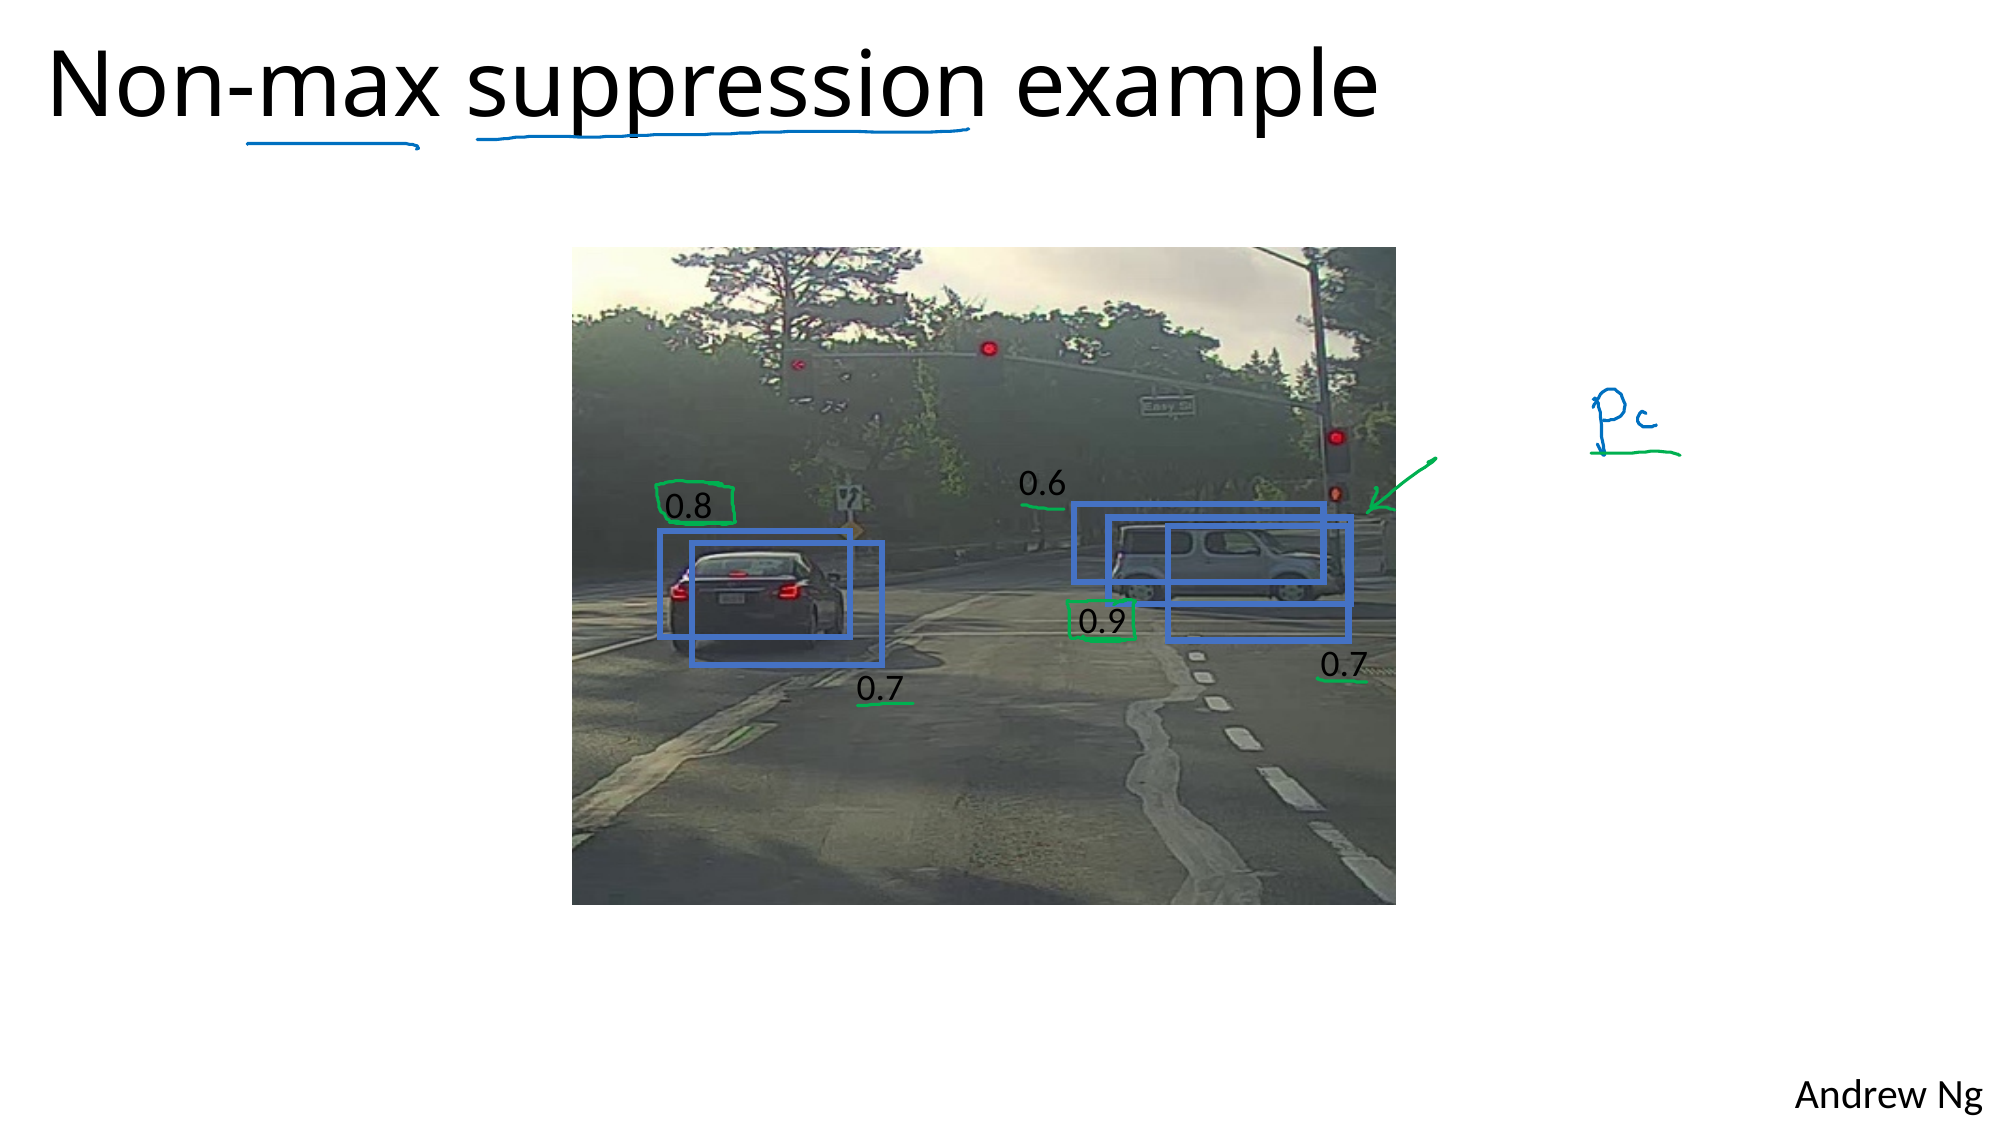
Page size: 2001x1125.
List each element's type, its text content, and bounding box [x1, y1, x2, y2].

picture [243, 126, 973, 153]
picture [572, 247, 1685, 905]
text_box 0.7 [841, 710, 920, 717]
title Non-max suppression example [30, 29, 2000, 248]
